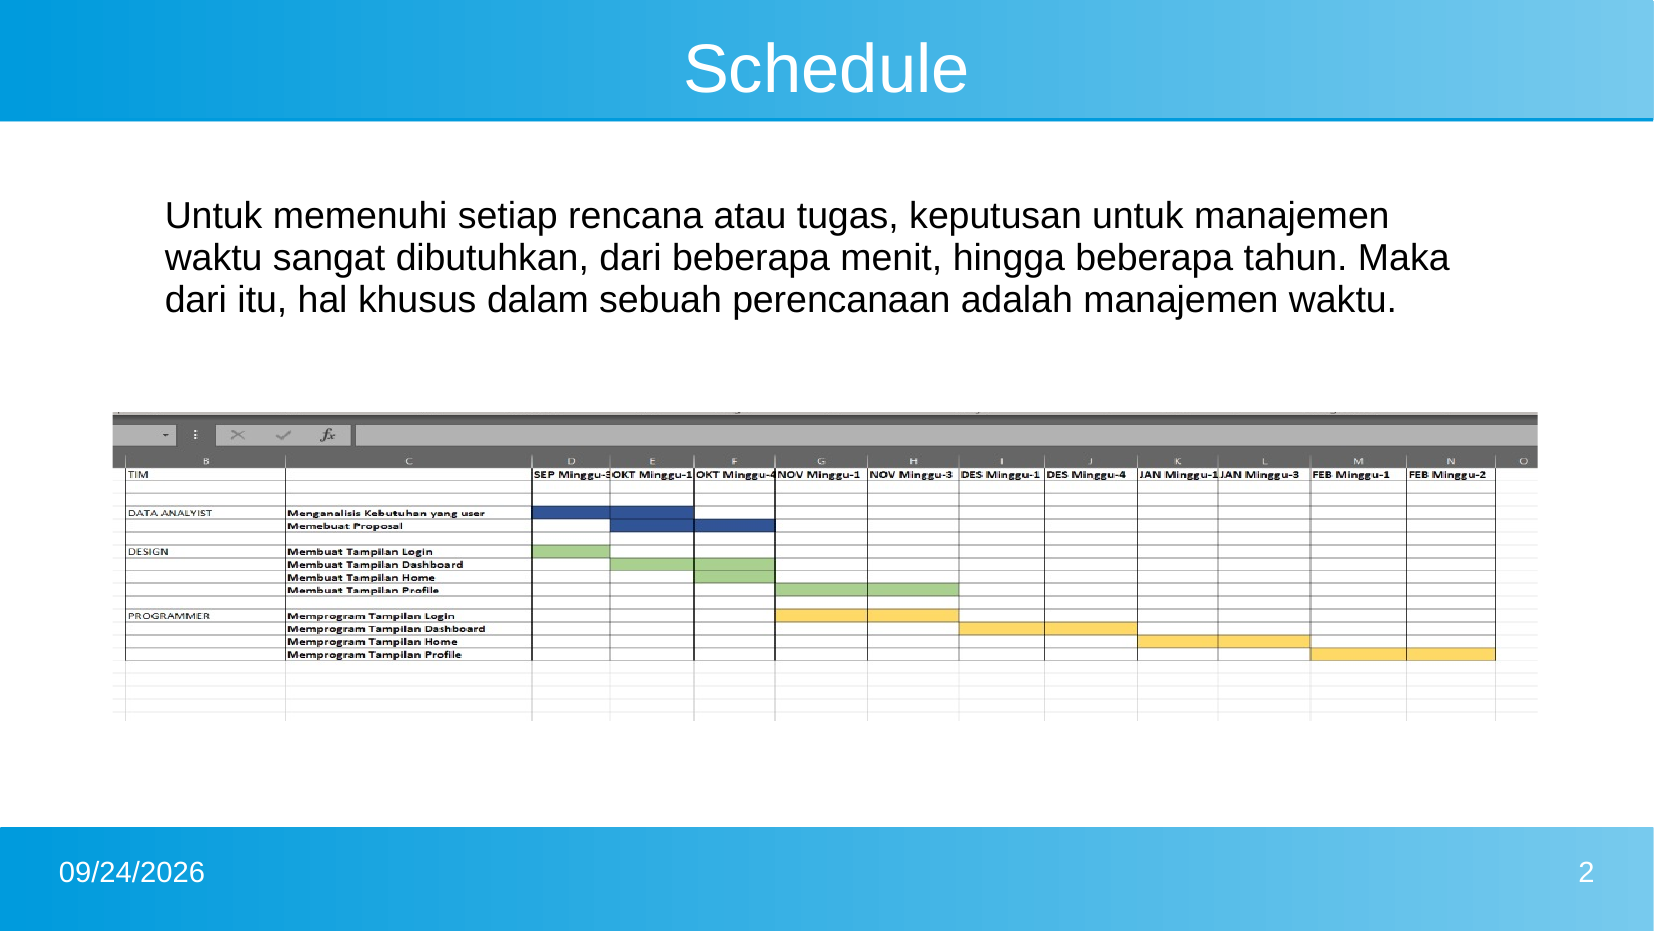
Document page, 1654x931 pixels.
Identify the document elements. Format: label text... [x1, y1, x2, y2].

title Schedule [59, 29, 1595, 108]
picture [112, 412, 1538, 721]
text_box Untuk memenuhi setiap rencana atau tugas, keputusan untuk manajemen waktu sangat dibutuhkan, dari beberapa menit, hingga beberapa tahun. Maka dari itu, hal khusus dalam sebuah perencanaan adalah manajemen waktu. [150, 187, 1501, 455]
